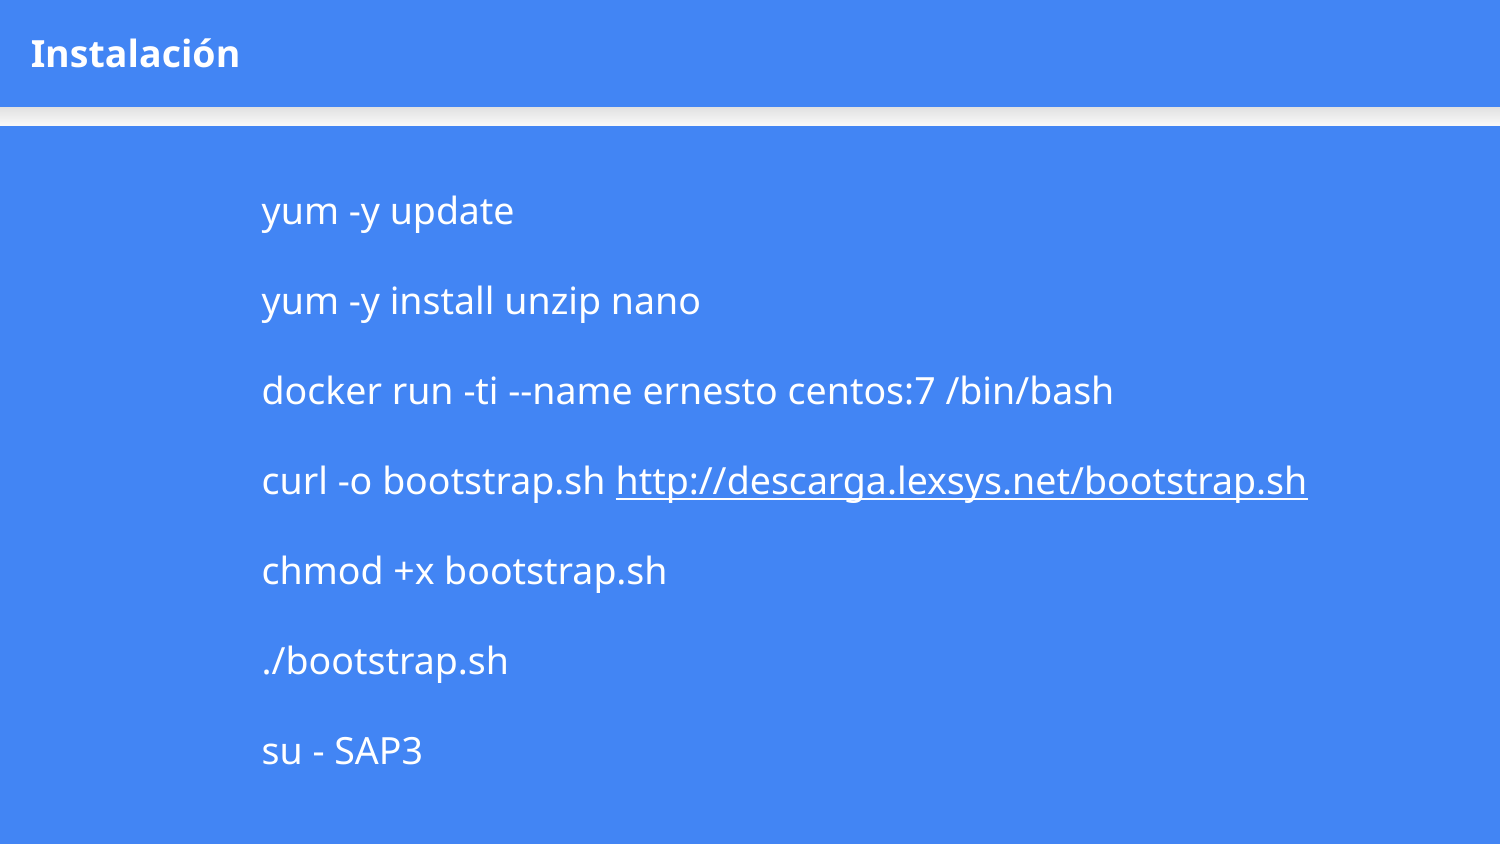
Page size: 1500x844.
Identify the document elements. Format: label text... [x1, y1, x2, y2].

text_box Instalación [16, 2, 1464, 102]
text_box yum -y update yum -y install unzip nano docker run -ti --name ernesto centos:7 /bin/bash curl -o bootstrap.sh http://descarga.lexsys.net/bootstrap.sh chmod +x bootstrap.sh ./bootstrap.sh su - SAP3 [246, 172, 1500, 777]
